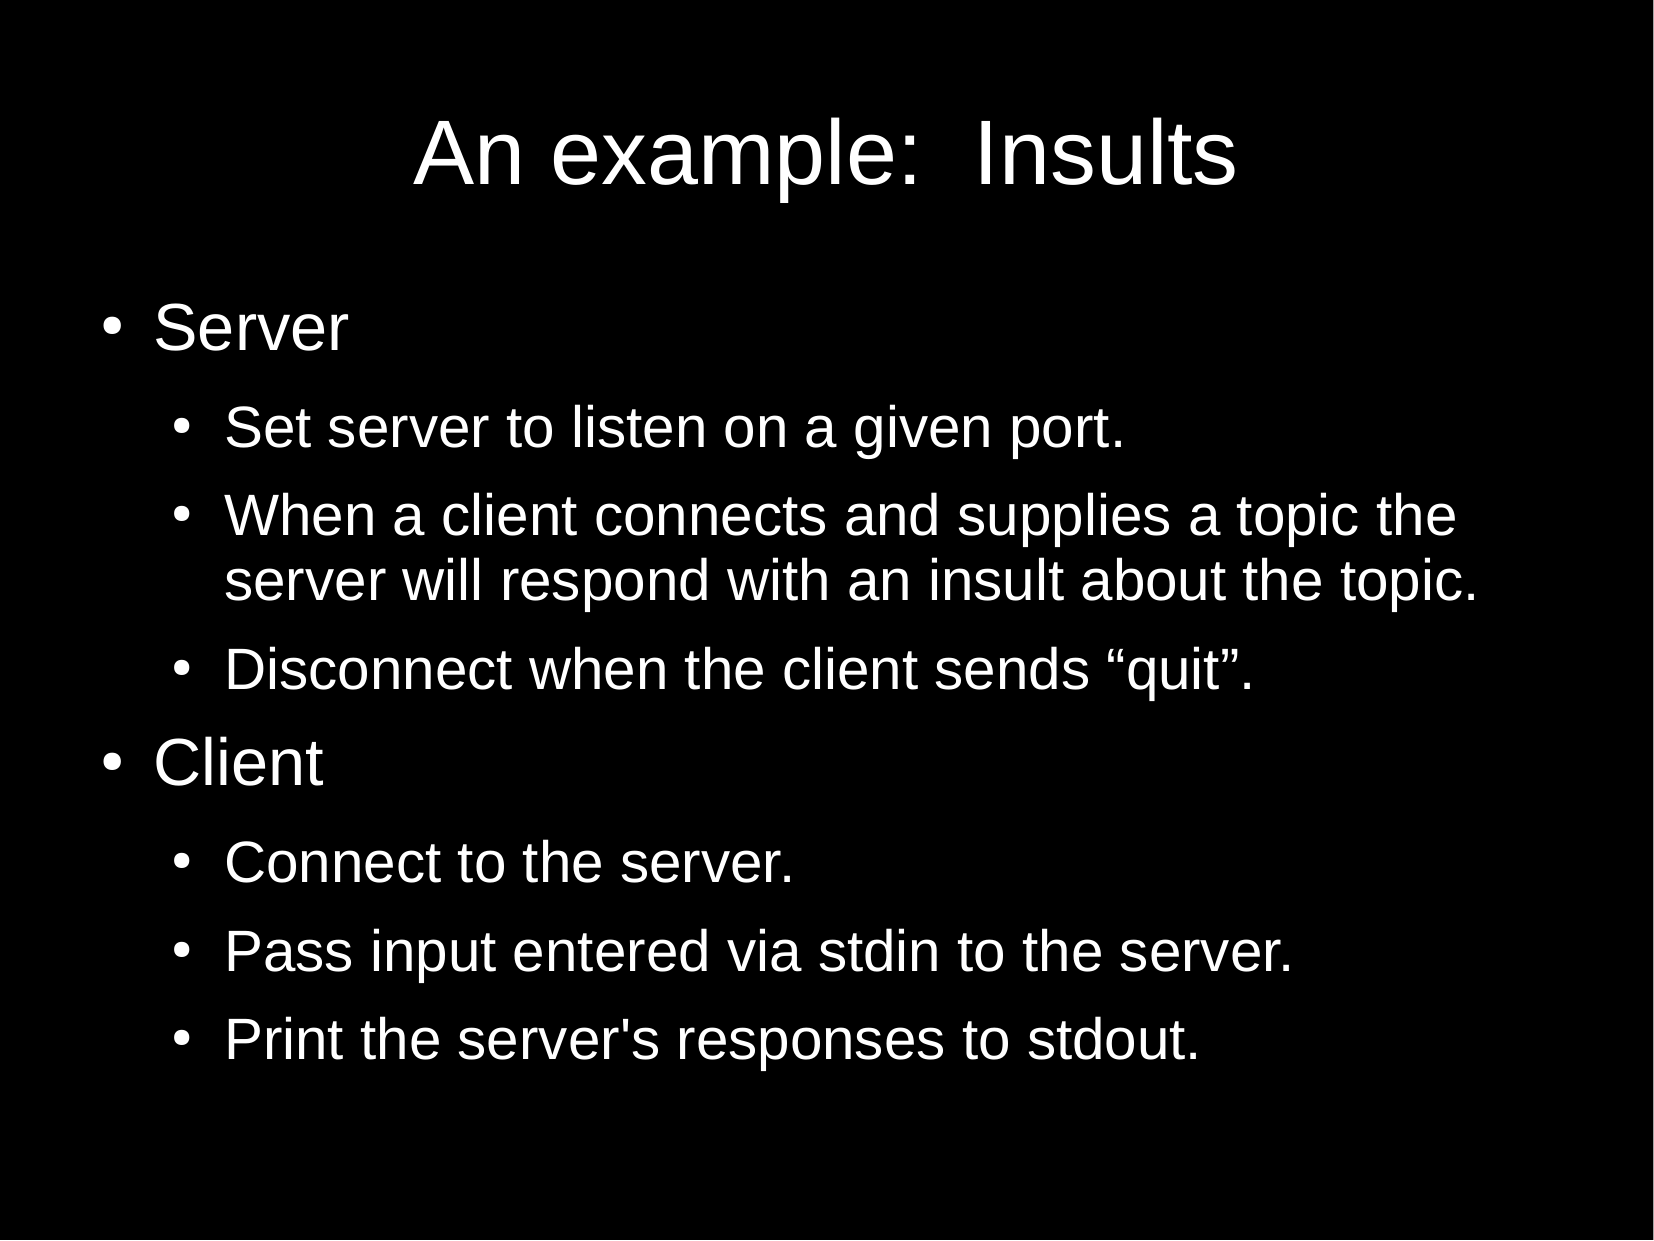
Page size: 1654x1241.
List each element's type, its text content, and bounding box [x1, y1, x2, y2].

title An example: Insults [82, 56, 1571, 250]
list Server Set server to listen on a given port. When a client connects and supplies a topic the server will respond with an insult about the topic. Disconnect when the client sends “quit”. Client Connect to the server. Pass input entered via stdin to the server. Print the server's responses to stdout. [82, 290, 1571, 1094]
